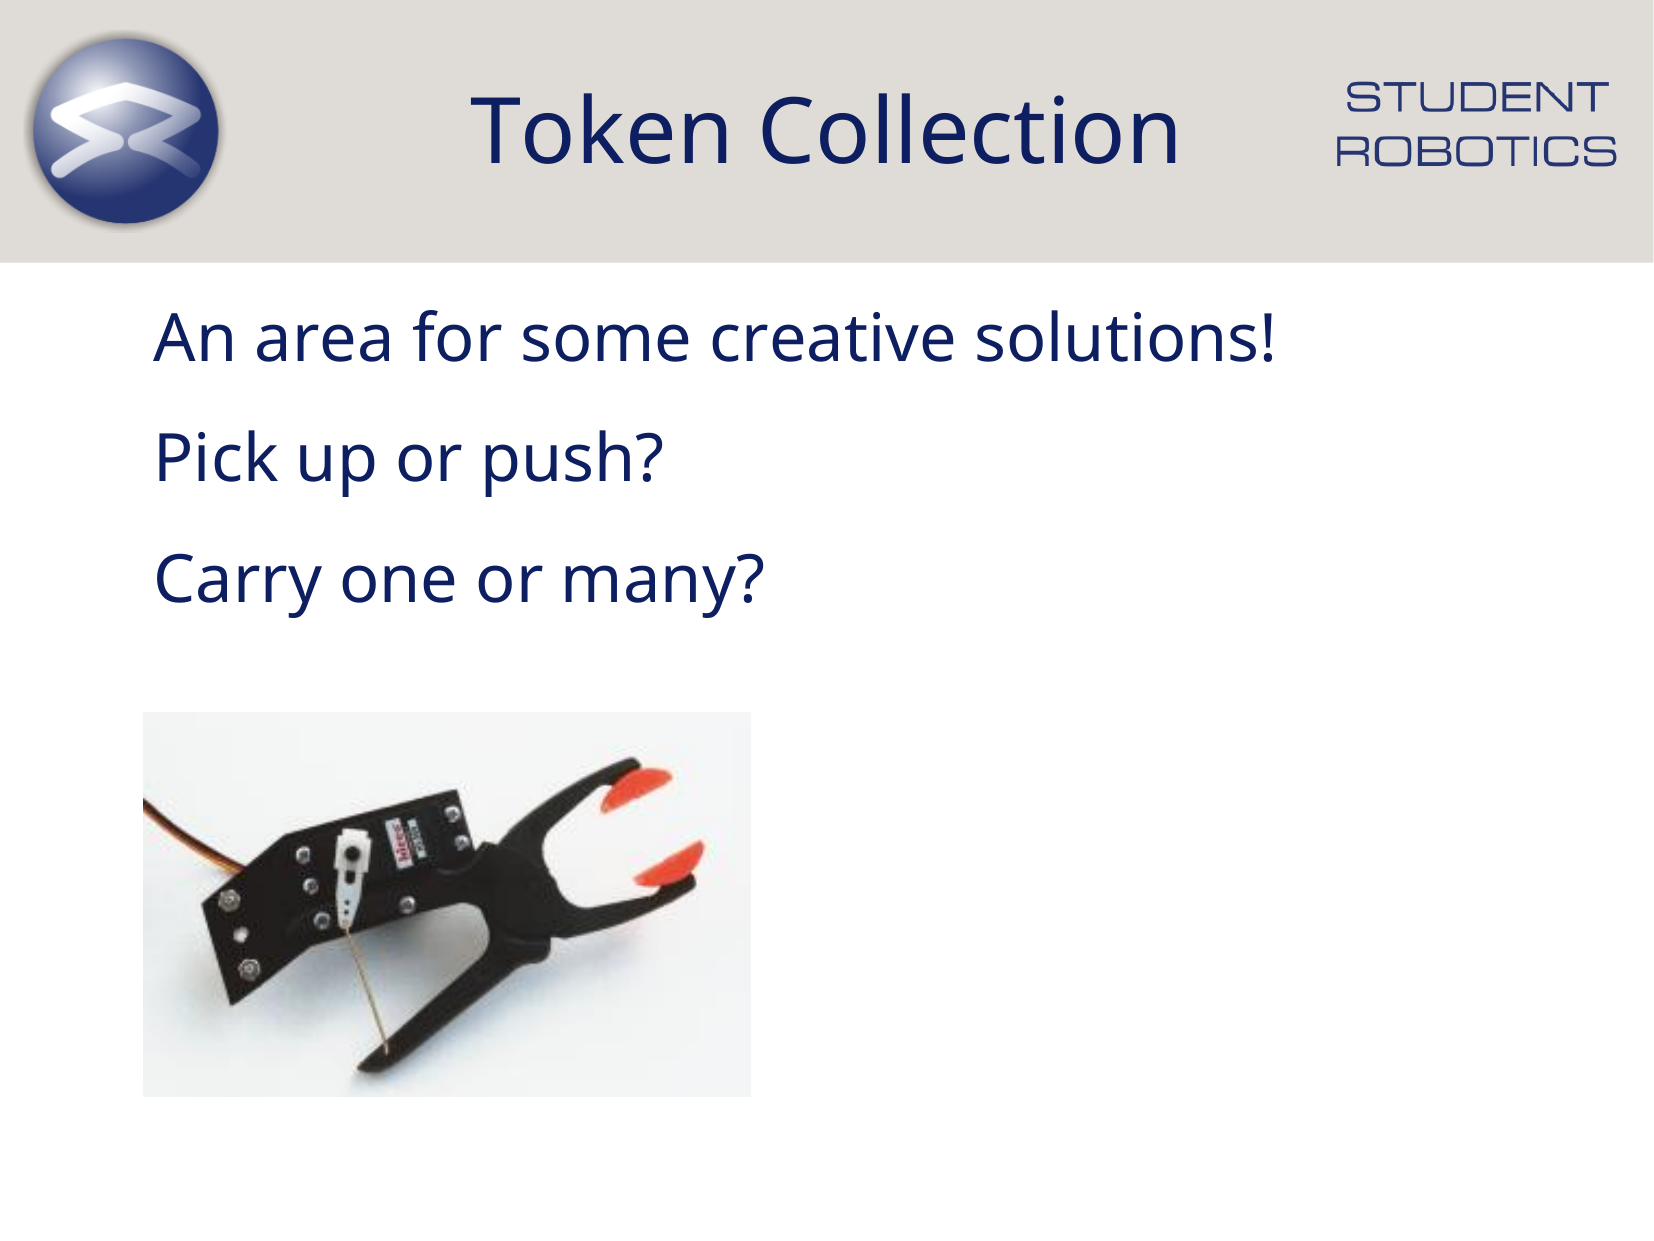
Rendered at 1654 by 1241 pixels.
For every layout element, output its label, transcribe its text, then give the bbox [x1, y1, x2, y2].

picture [9, 19, 82, 245]
title Token Collection [82, 0, 1571, 257]
list An area for some creative solutions! Pick up or push? Carry one or many? [82, 290, 1571, 1109]
picture [1571, 68, 1633, 174]
